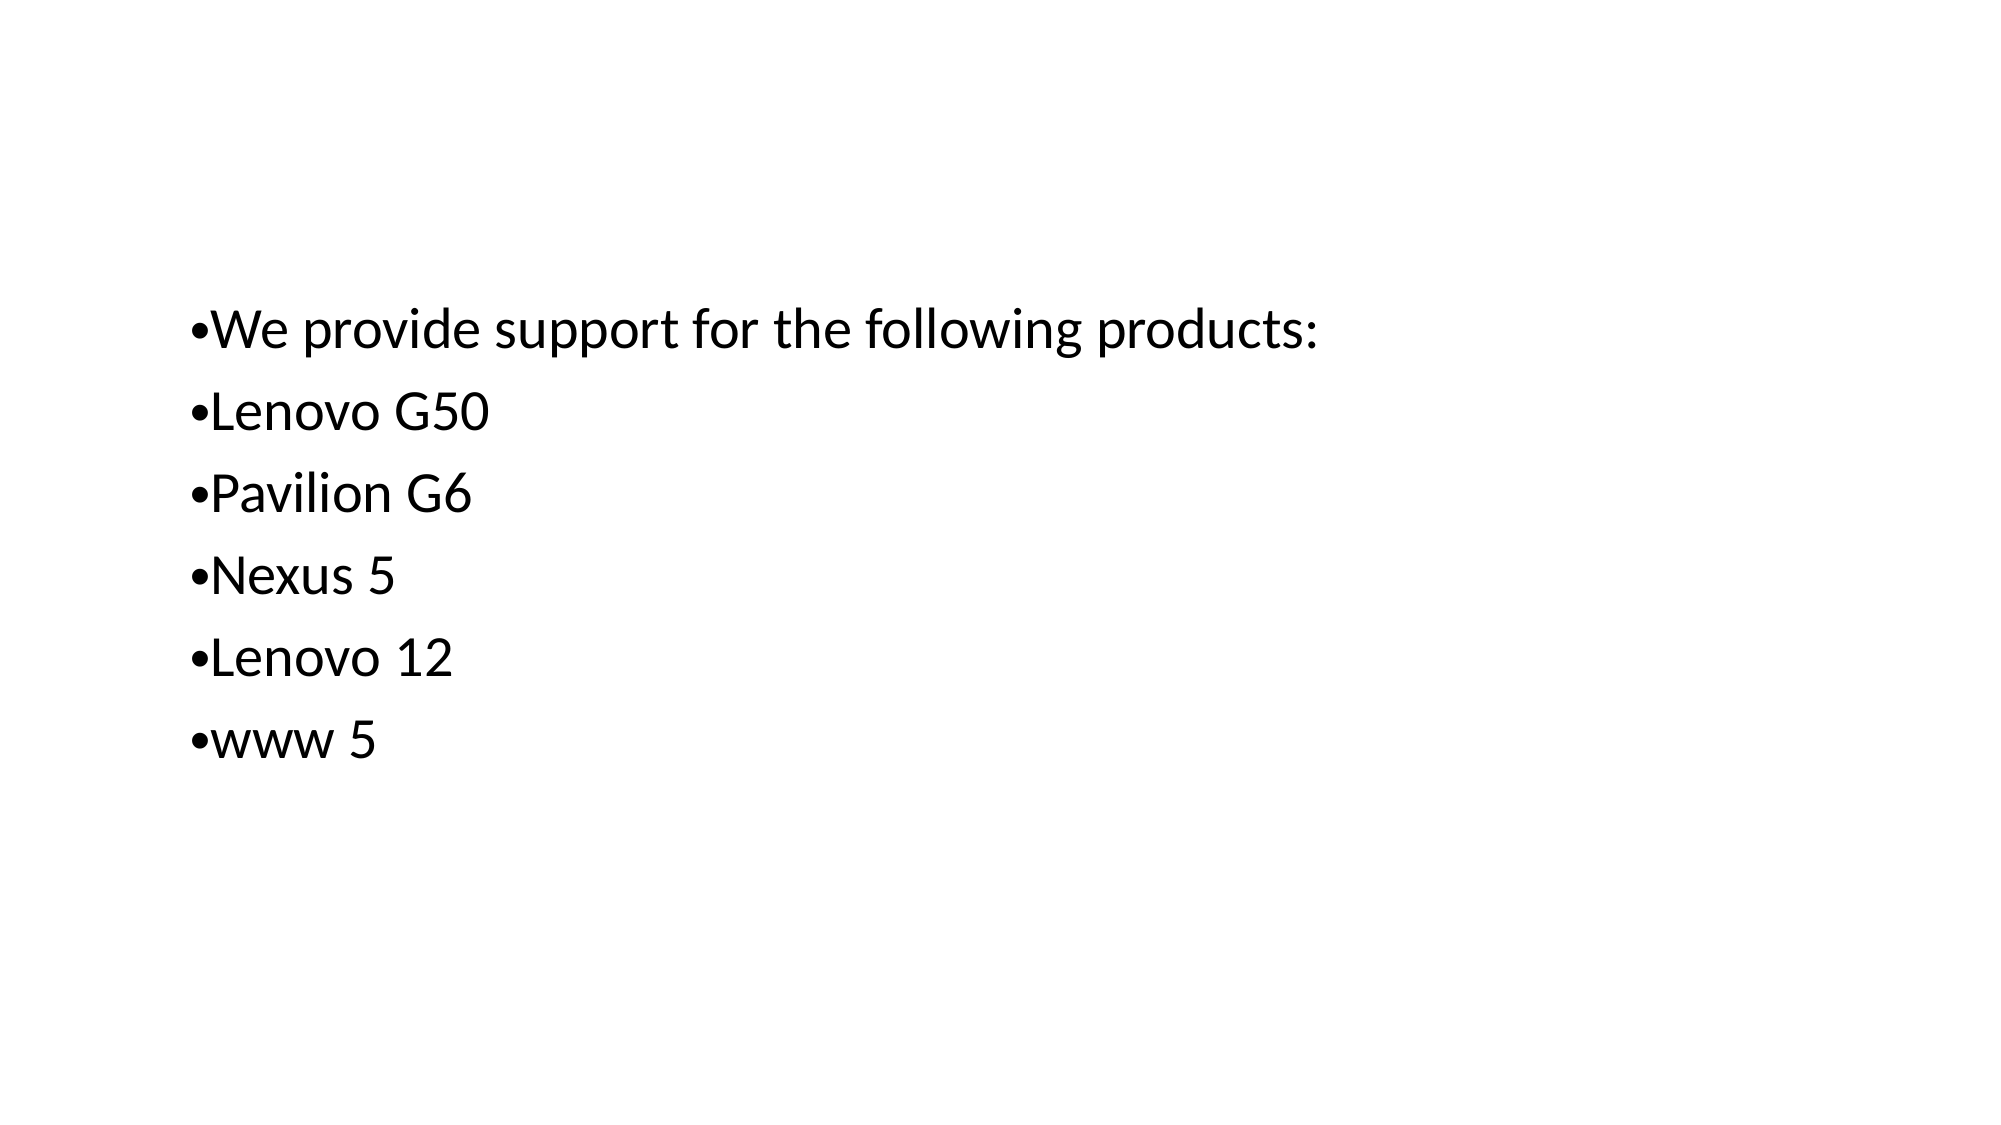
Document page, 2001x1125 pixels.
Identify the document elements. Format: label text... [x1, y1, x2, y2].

list We provide support for the following products: Lenovo G50 Pavilion G6 Nexus 5 Lenovo 12 www 5 [137, 299, 1863, 1014]
